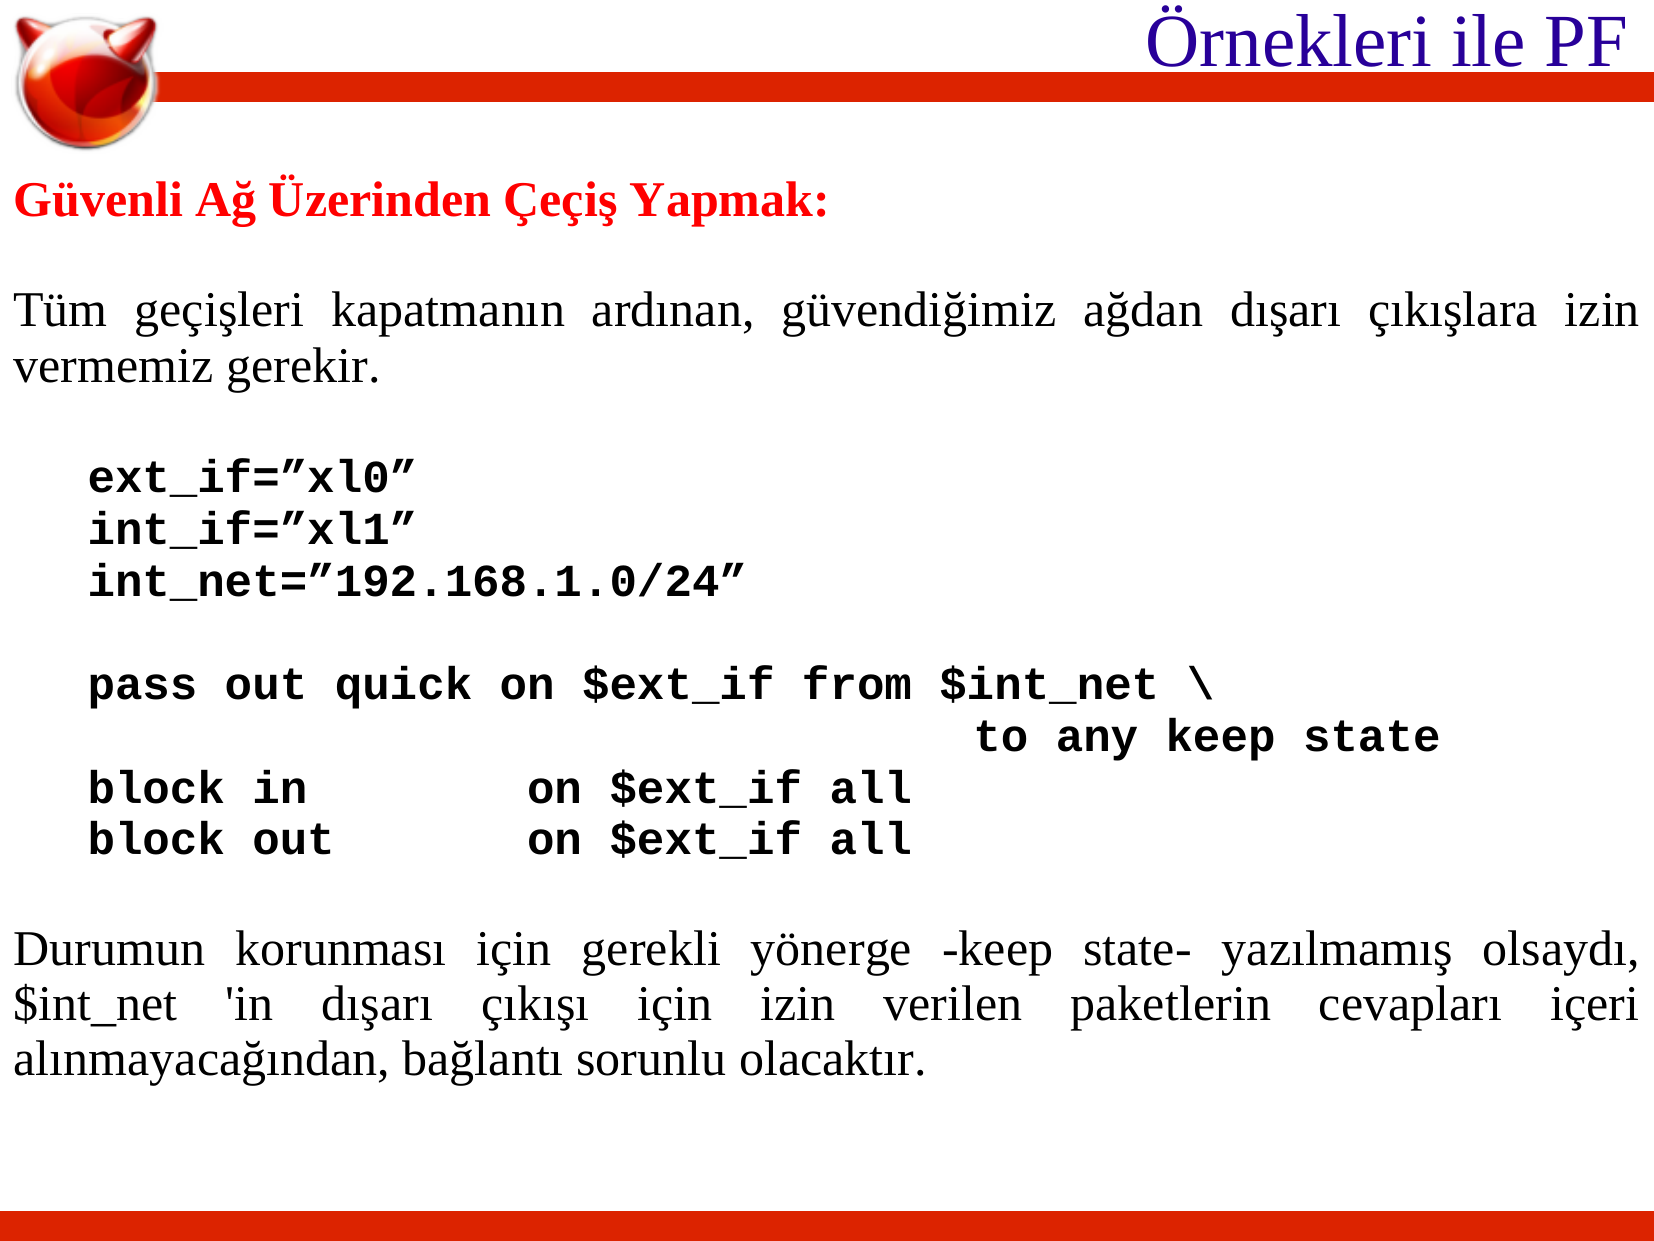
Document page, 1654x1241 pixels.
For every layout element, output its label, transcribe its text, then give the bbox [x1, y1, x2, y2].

text_box [165, 72, 1654, 102]
picture [10, 12, 165, 154]
text_box Örnekleri ile PF [714, 0, 1648, 84]
text_box [0, 1211, 1654, 1241]
text_box Güvenli Ağ Üzerinden Çeçiş Yapmak: Tüm geçişleri kapatmanın ardınan, güvendiğimiz ağdan dışarı çıkışlara izin vermemiz gerekir. ext_if=”xl0” int_if=”xl1” int_net=”192.168.1.0/24” pass out quick on $ext_if from $int_net \ to any keep state block in on $ext_if all block out on $ext_if all Durumun korunması için gerekli yönerge -keep state- yazılmamış olsaydı, $int_net 'in dışarı çıkışı için izin verilen paketlerin cevapları içeri alınmayacağından, bağlantı sorunlu olacaktır. [13, 171, 1642, 1135]
